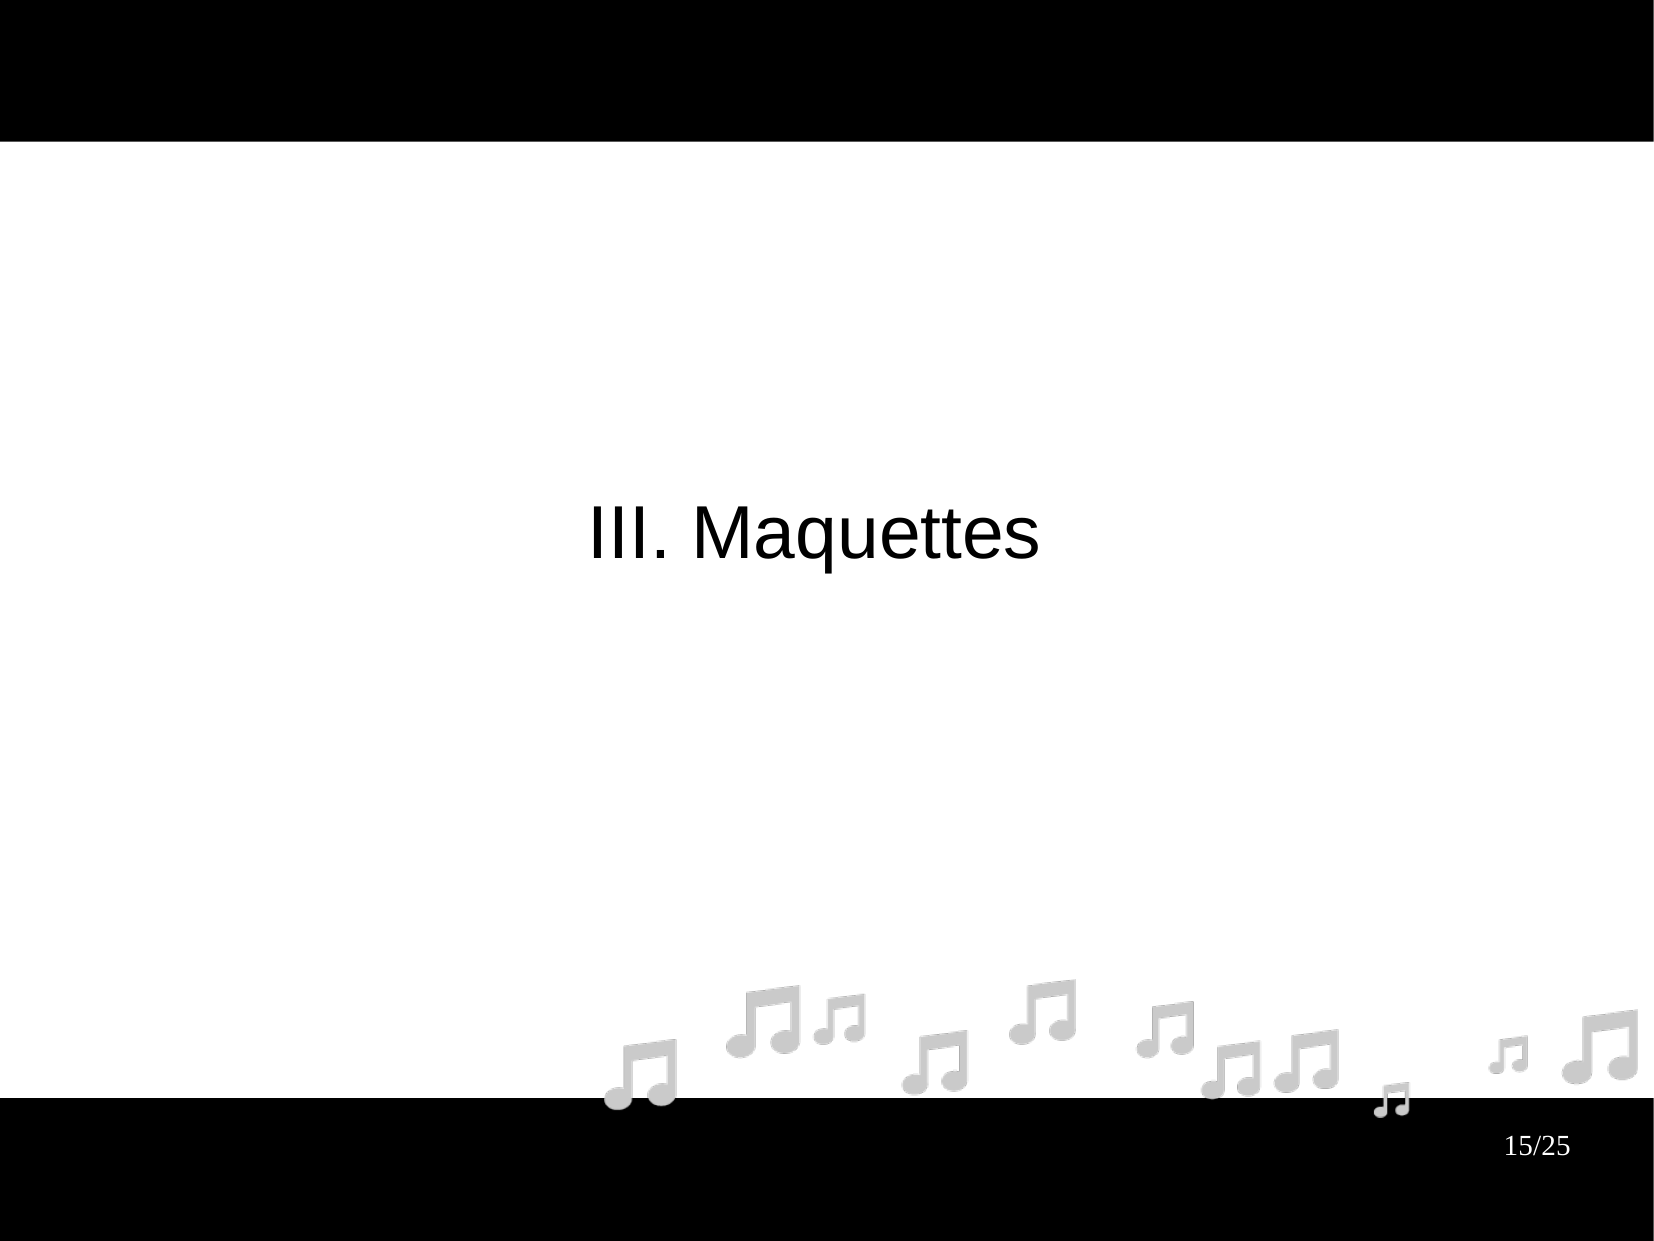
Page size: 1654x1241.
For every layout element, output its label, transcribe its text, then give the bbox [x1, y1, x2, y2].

title III. Maquettes [70, 463, 1559, 603]
